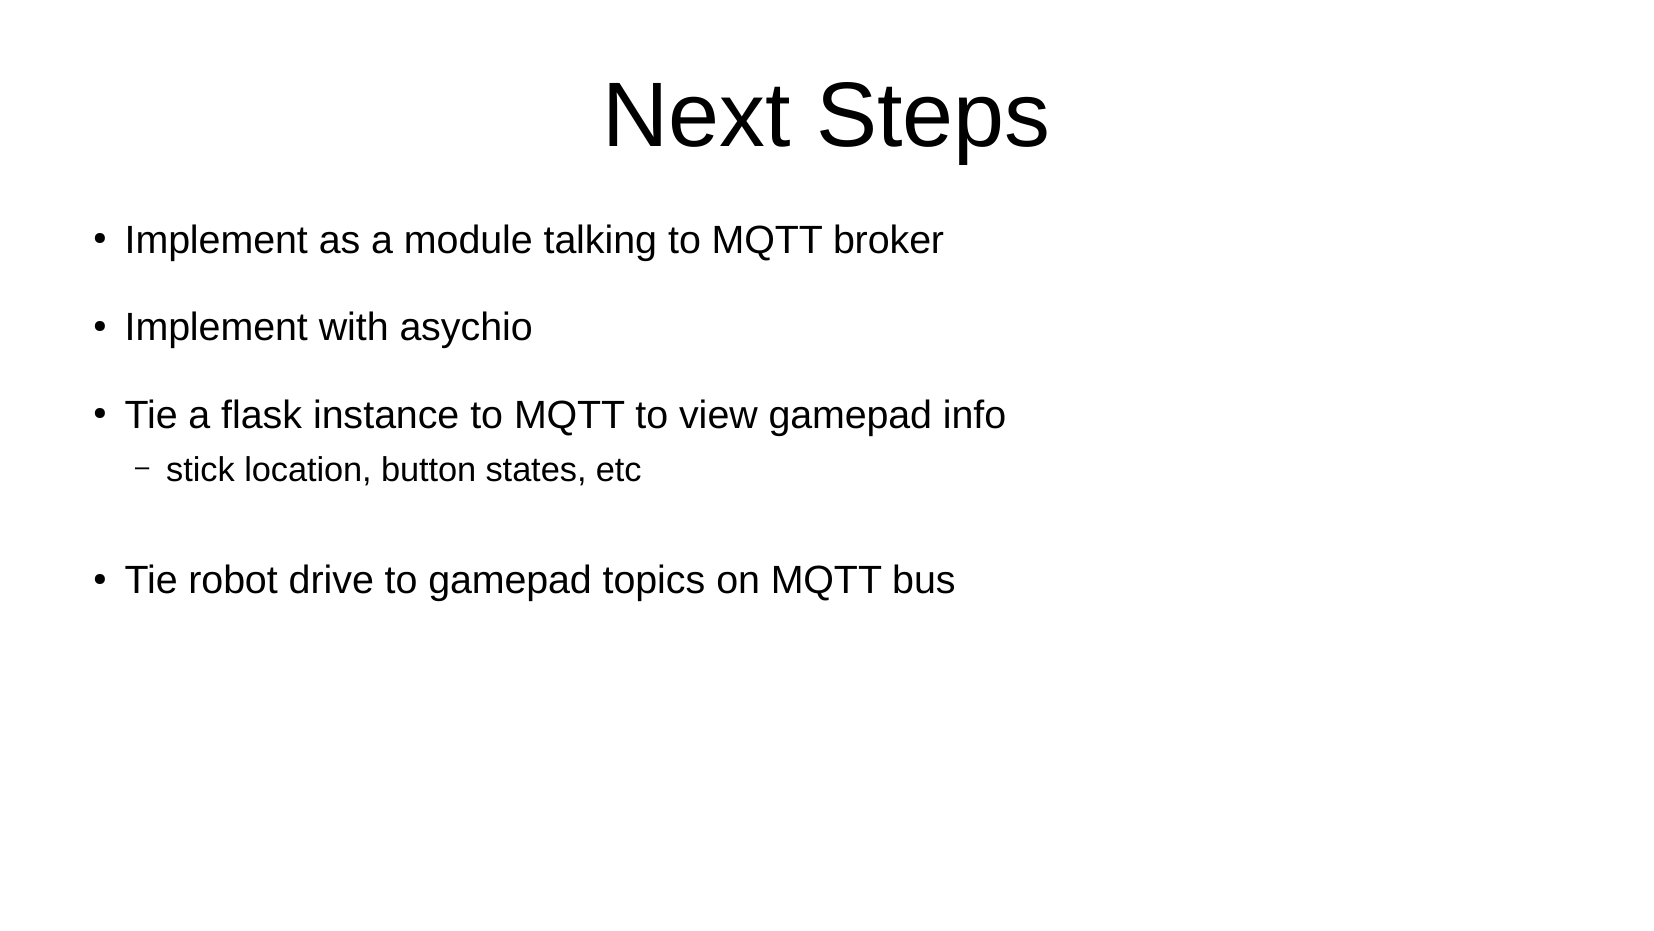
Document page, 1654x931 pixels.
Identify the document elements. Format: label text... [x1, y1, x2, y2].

title Next Steps [82, 37, 1571, 193]
list Implement as a module talking to MQTT broker Implement with asychio Tie a flask instance to MQTT to view gamepad info stick location, button states, etc Tie robot drive to gamepad topics on MQTT bus [82, 217, 1571, 758]
